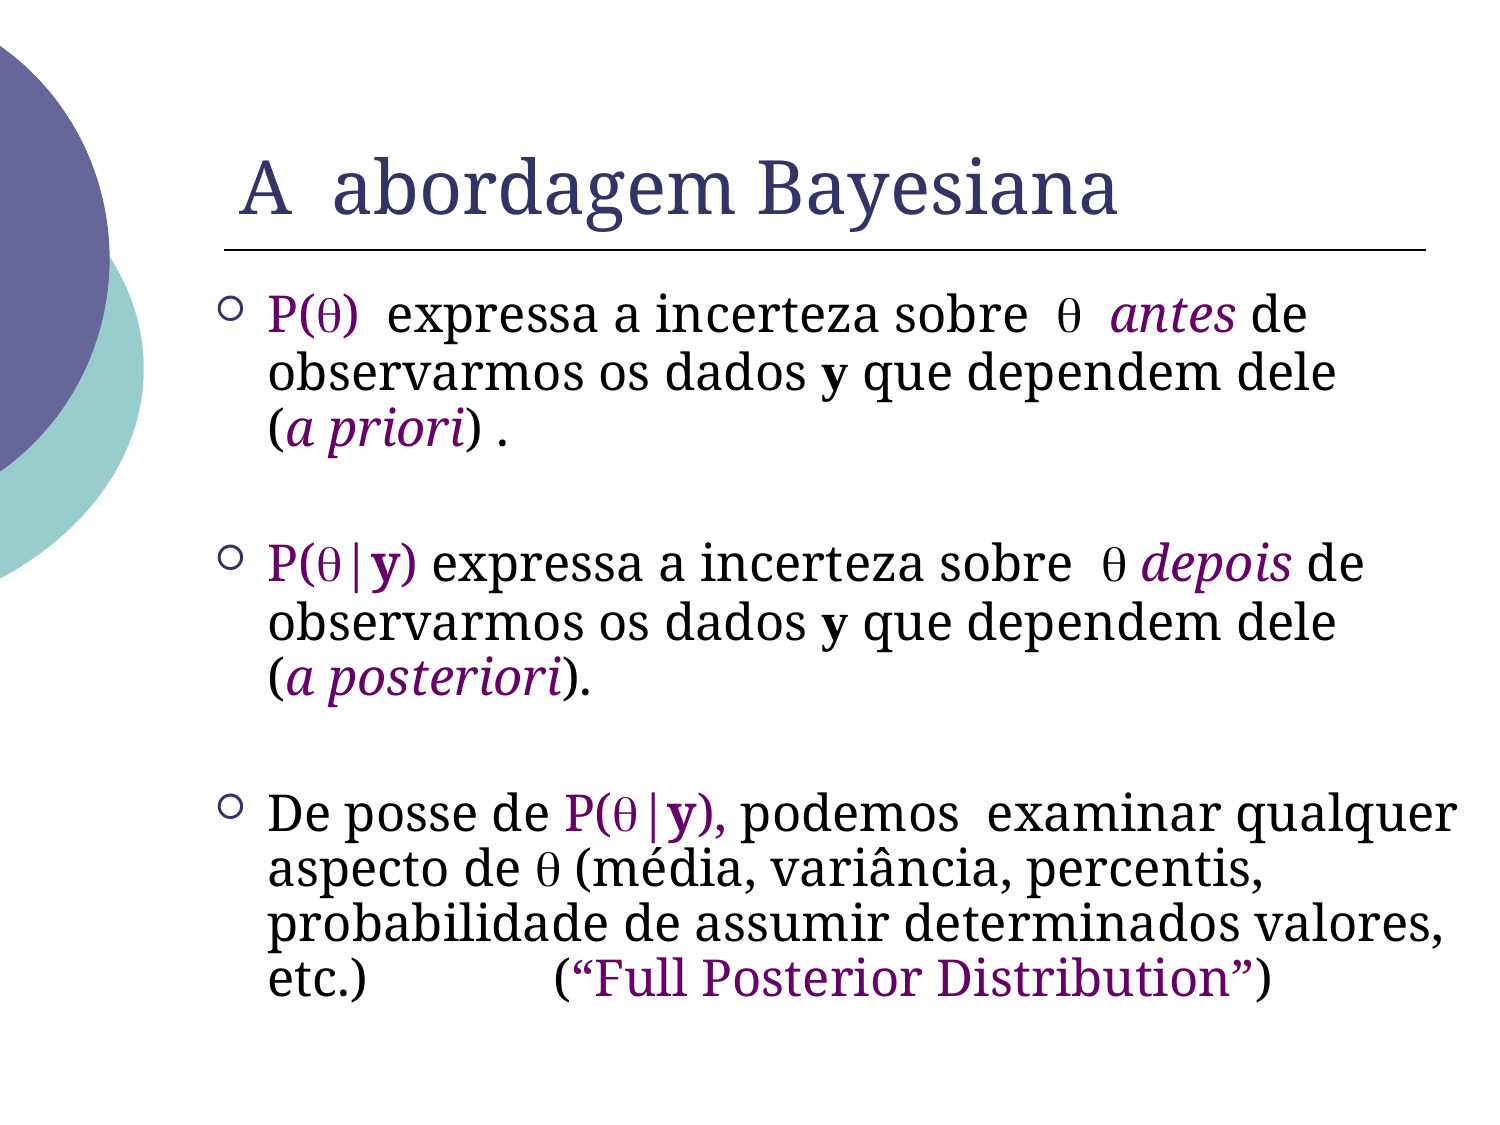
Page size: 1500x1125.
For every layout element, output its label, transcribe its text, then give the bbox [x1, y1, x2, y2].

title A abordagem Bayesiana [224, 49, 1425, 237]
list P() expressa a incerteza sobre  antes de observarmos os dados y que dependem dele (a priori) . P(|y) expressa a incerteza sobre  depois de observarmos os dados y que dependem dele (a posteriori). De posse de P(|y), podemos examinar qualquer aspecto de  (média, variância, percentis, probabilidade de assumir determinados valores, etc.) (“Full Posterior Distribution”) [200, 280, 1476, 1063]
